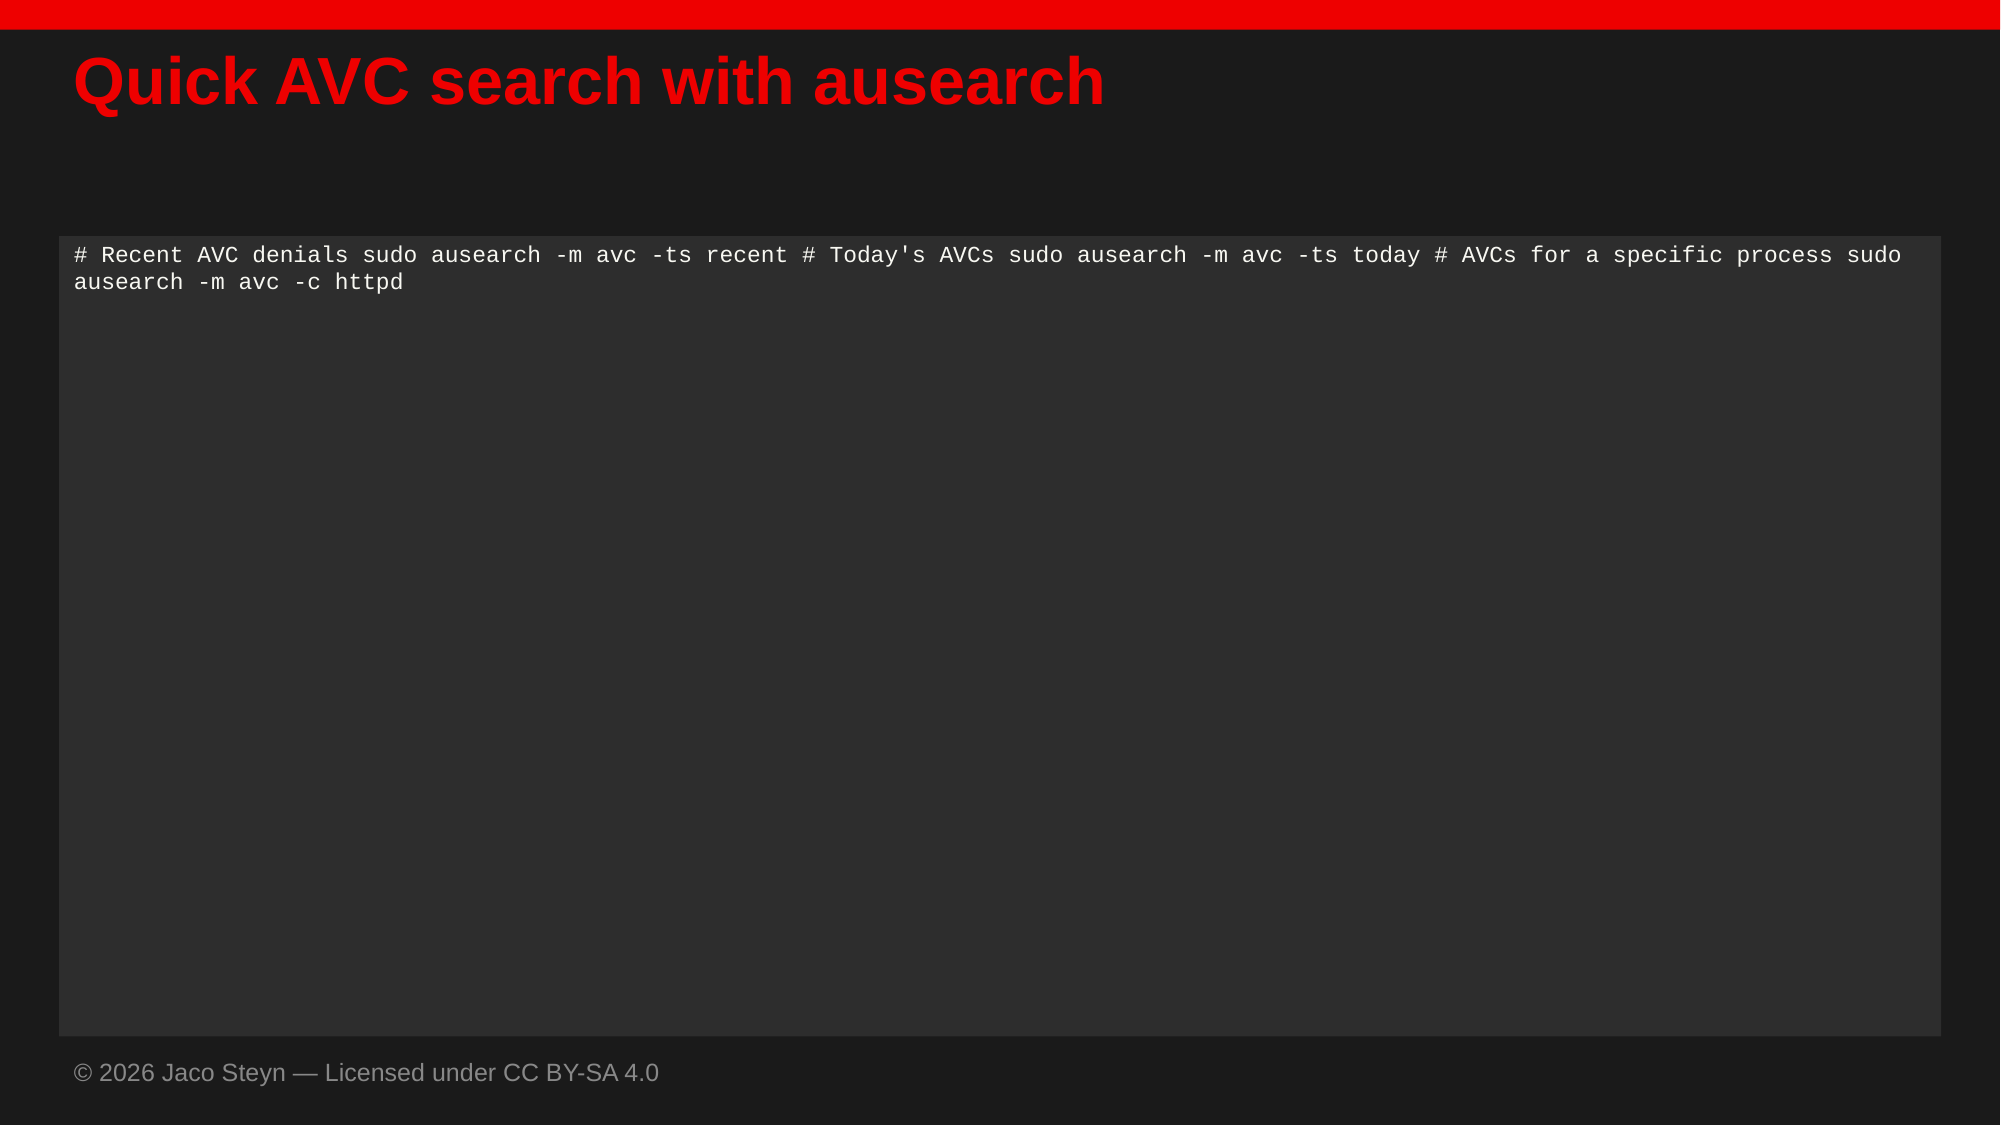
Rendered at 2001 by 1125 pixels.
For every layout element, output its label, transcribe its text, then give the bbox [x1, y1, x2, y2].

text_box [0, 0, 2001, 30]
text_box Quick AVC search with ausearch [59, 36, 1942, 208]
text_box # Recent AVC denials sudo ausearch -m avc -ts recent # Today's AVCs sudo ausearch -m avc -ts today # AVCs for a specific process sudo ausearch -m avc -c httpd [59, 236, 1942, 1037]
text_box © 2026 Jaco Steyn — Licensed under CC BY-SA 4.0 [59, 1051, 1942, 1093]
